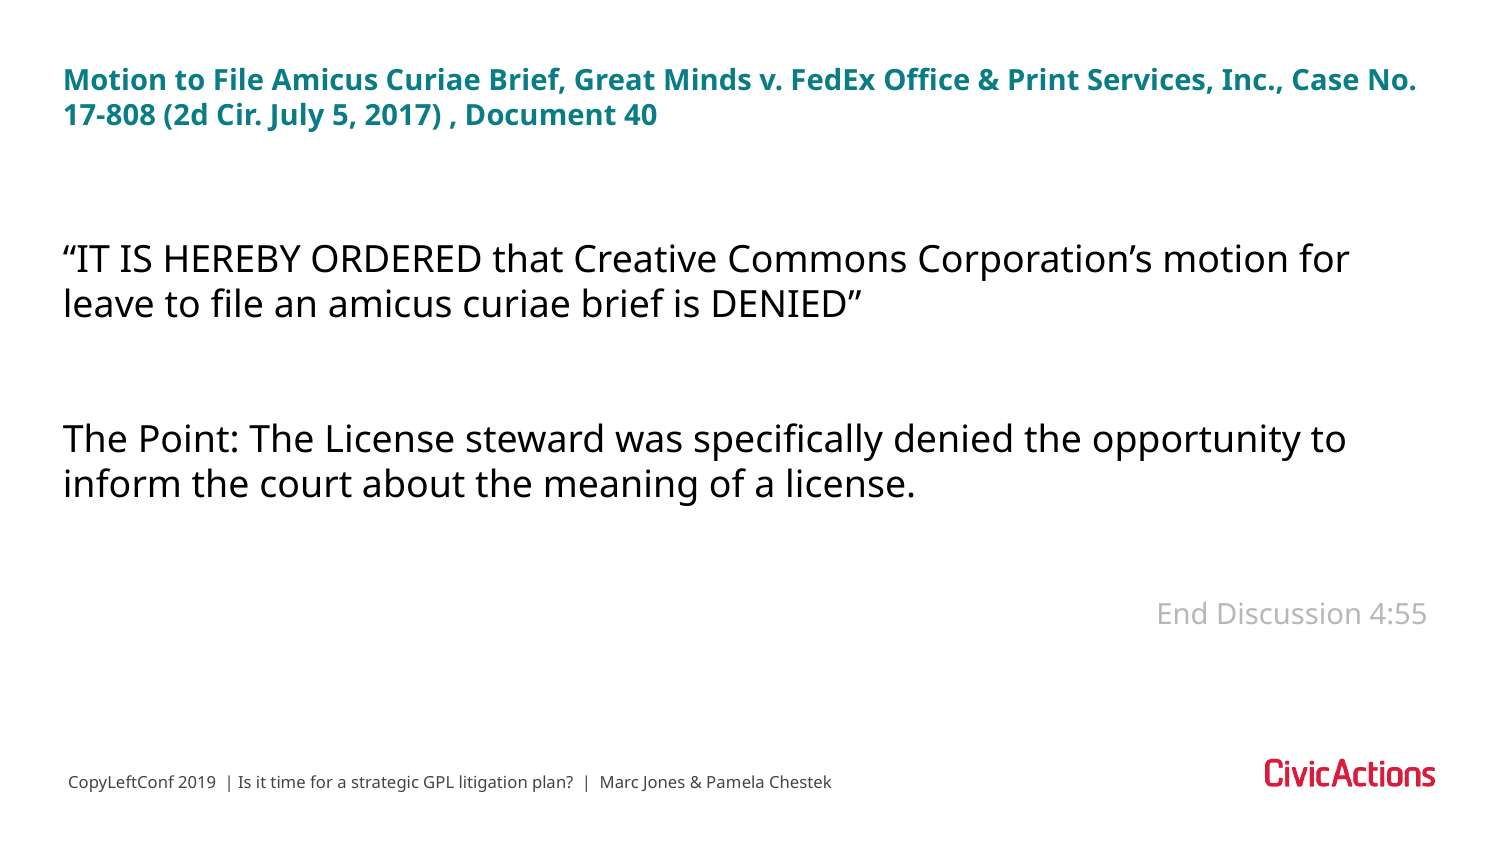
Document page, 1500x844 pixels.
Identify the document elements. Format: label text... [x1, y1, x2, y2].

title Motion to File Amicus Curiae Brief, Great Minds v. FedEx Office & Print Services, Inc., Case No. 17-808 (2d Cir. July 5, 2017) , Document 40 [53, 51, 1438, 136]
text_box CopyLeftConf 2019 | Is it time for a strategic GPL litigation plan? | Marc Jones & Pamela Chestek [53, 757, 1235, 796]
picture [1265, 758, 1435, 787]
list “IT IS HEREBY ORDERED that Creative Commons Corporation’s motion for leave to file an amicus curiae brief is DENIED” The Point: The License steward was specifically denied the opportunity to inform the court about the meaning of a license. End Discussion 4:55 [53, 136, 1438, 758]
